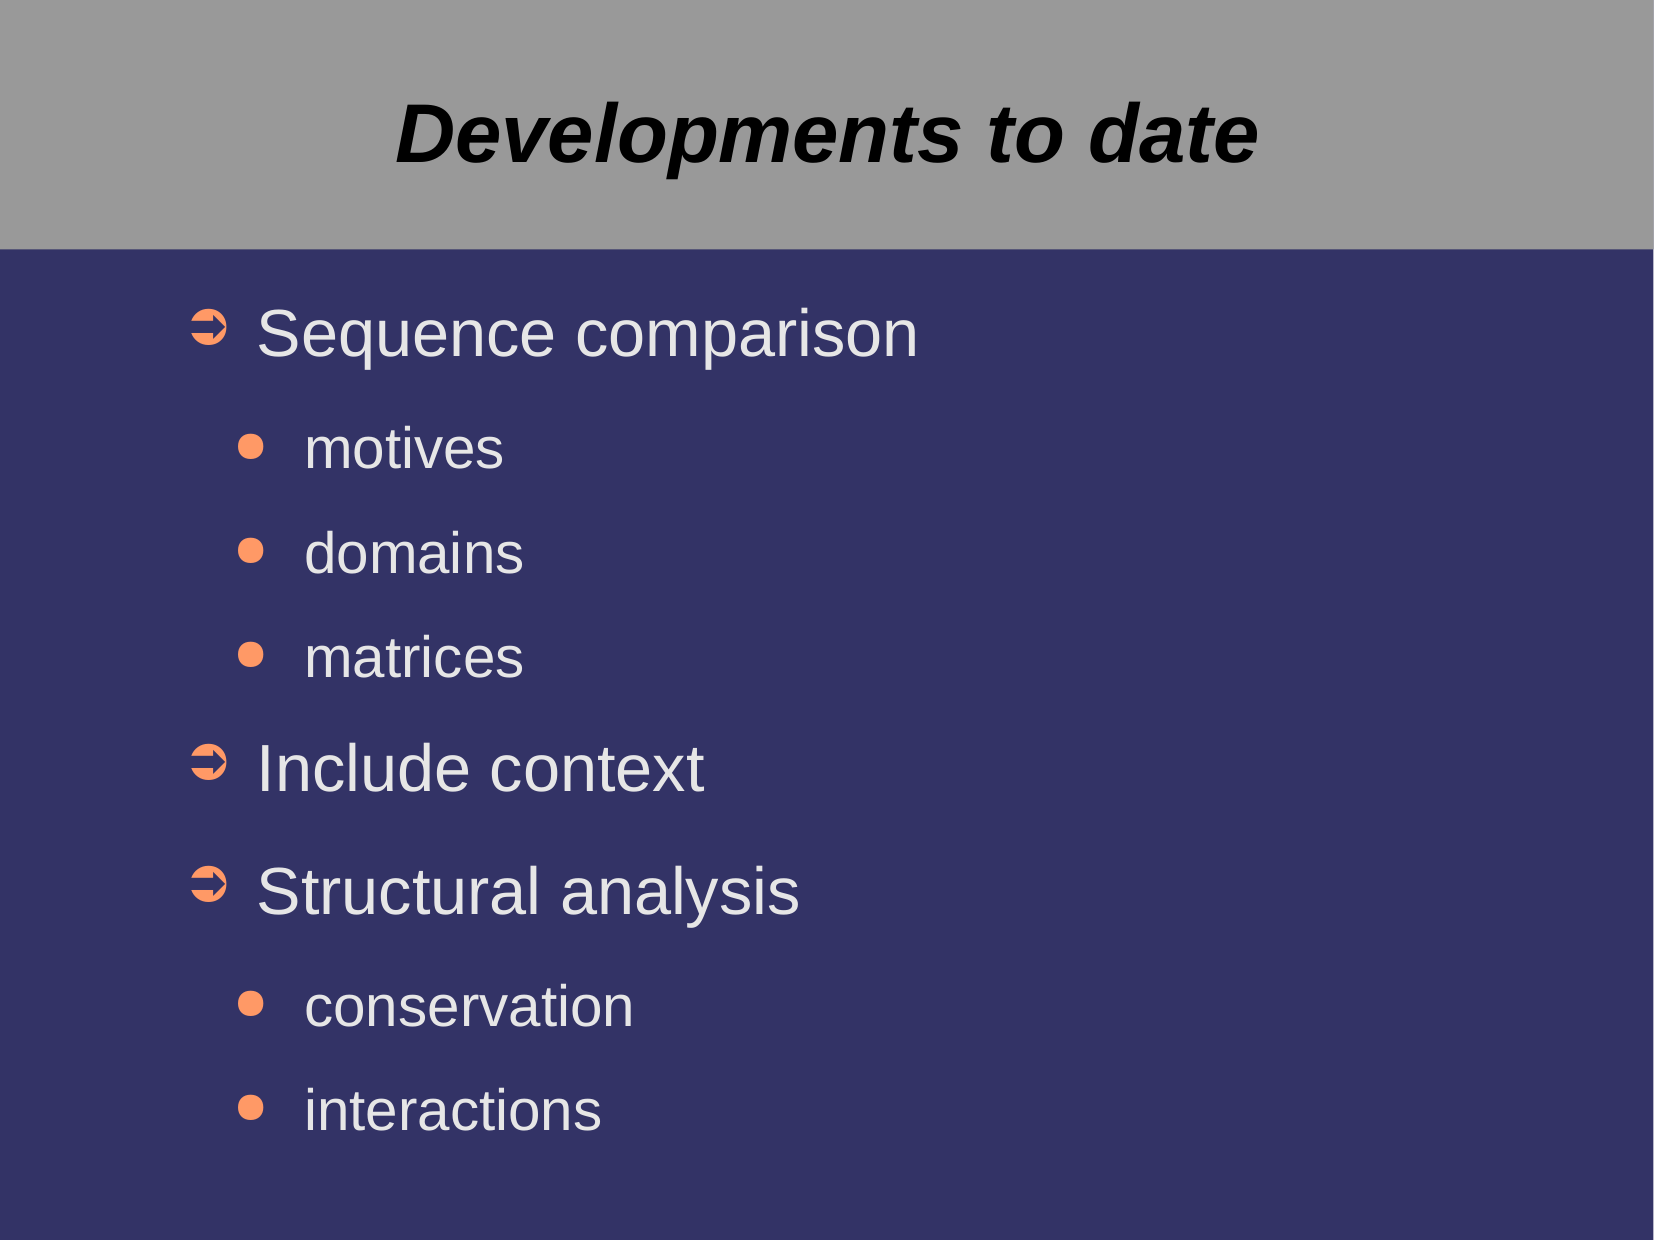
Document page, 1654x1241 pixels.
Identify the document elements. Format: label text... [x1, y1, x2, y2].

list Sequence comparison motives domains matrices Include context Structural analysis conservation interactions [174, 278, 1566, 1192]
title Developments to date [121, 19, 1534, 227]
